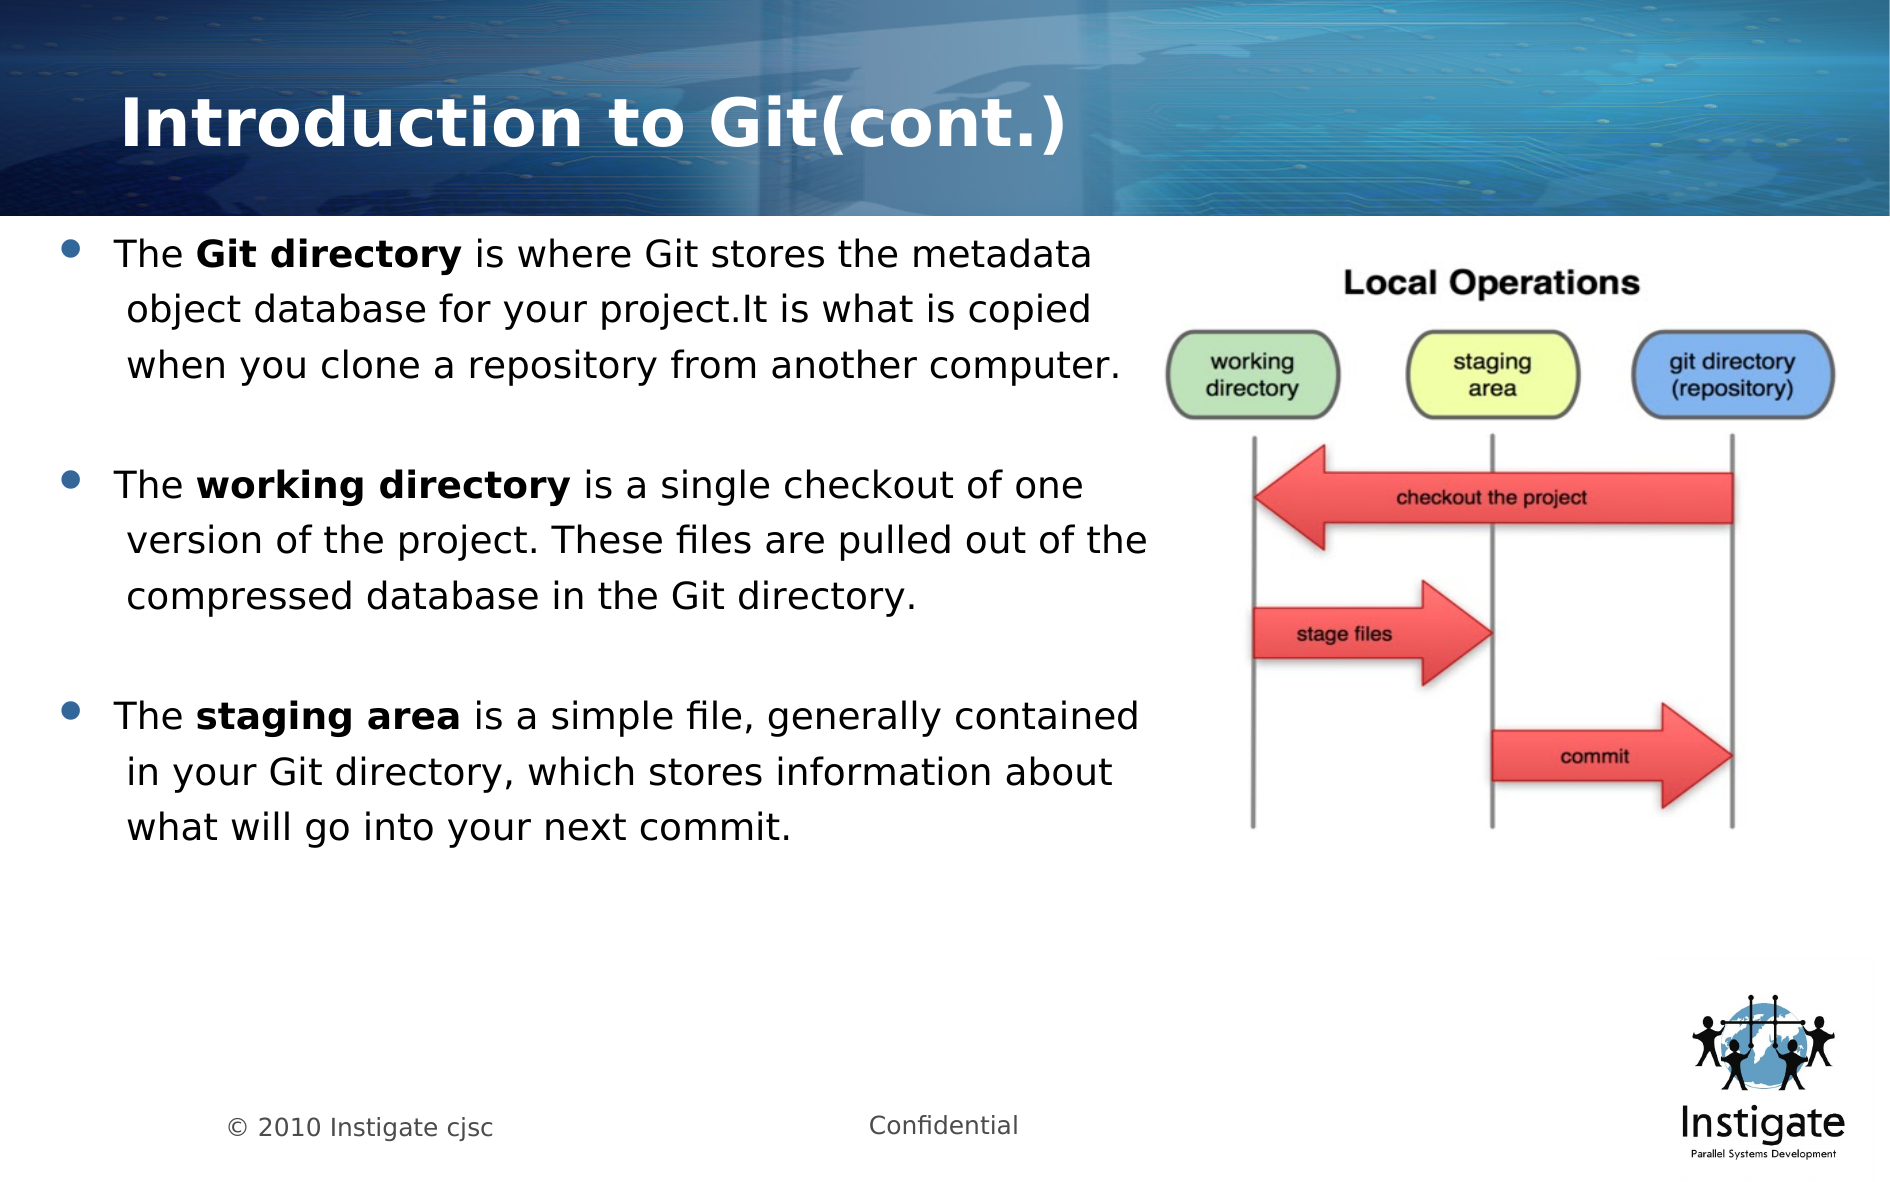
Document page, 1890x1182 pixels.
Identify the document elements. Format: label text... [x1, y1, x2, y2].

picture [1162, 262, 1838, 832]
list The Git directory is where Git stores the metadata object database for your project.It is what is copied when you clone a repository from another computer. The working directory is a single checkout of one version of the project. These files are pulled out of the compressed database in the Git directory. The staging area is a simple file, generally contained in your Git directory, which stores information about what will go into your next commit. [59, 236, 1831, 1001]
picture [1650, 956, 1876, 1182]
title Introduction to Git(cont.) [94, 54, 1793, 210]
picture [0, 0, 1890, 216]
